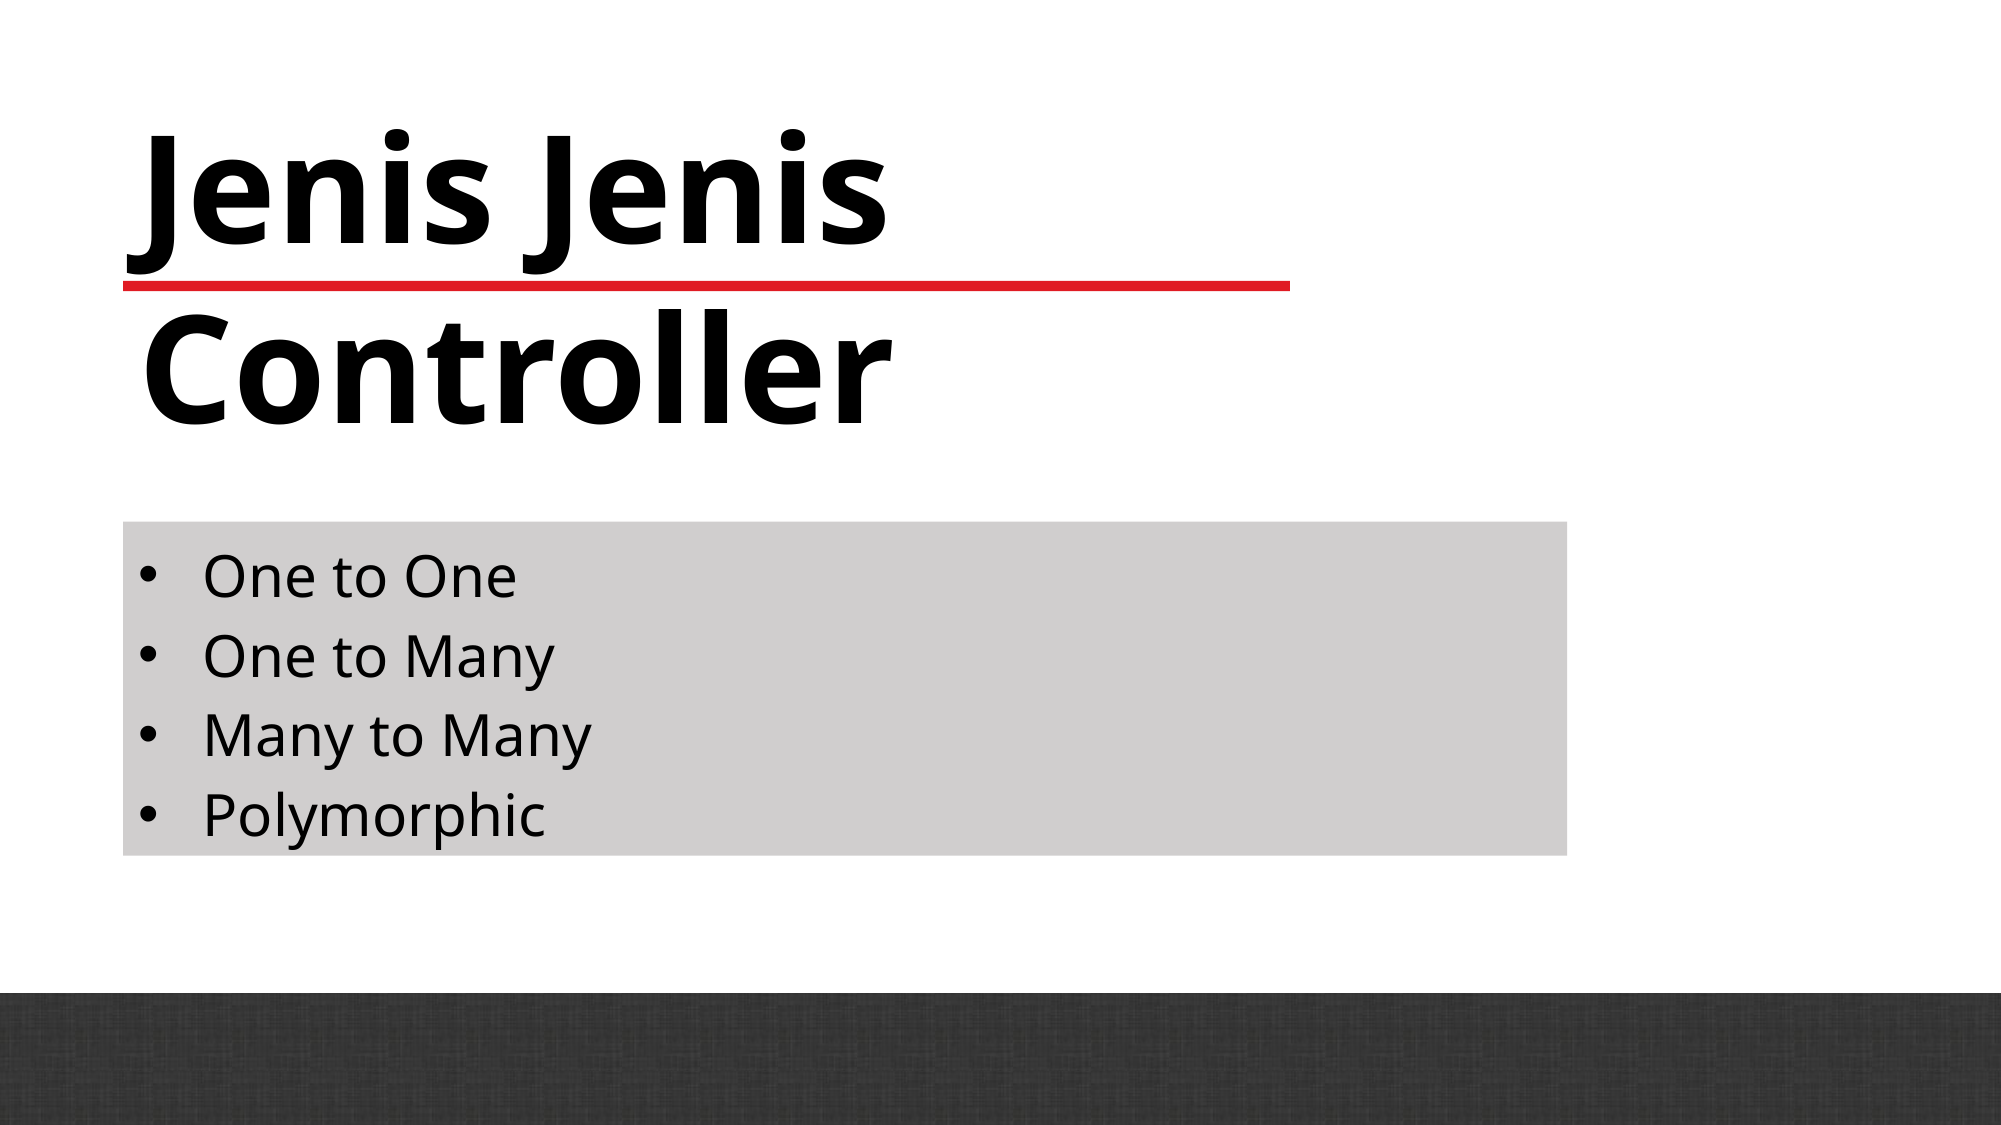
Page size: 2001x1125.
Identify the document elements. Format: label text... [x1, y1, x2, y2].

text_box Jenis Jenis Controller [123, 85, 1489, 461]
text_box One to One One to Many Many to Many Polymorphic [123, 521, 1568, 856]
text_box [0, 993, 2000, 1125]
